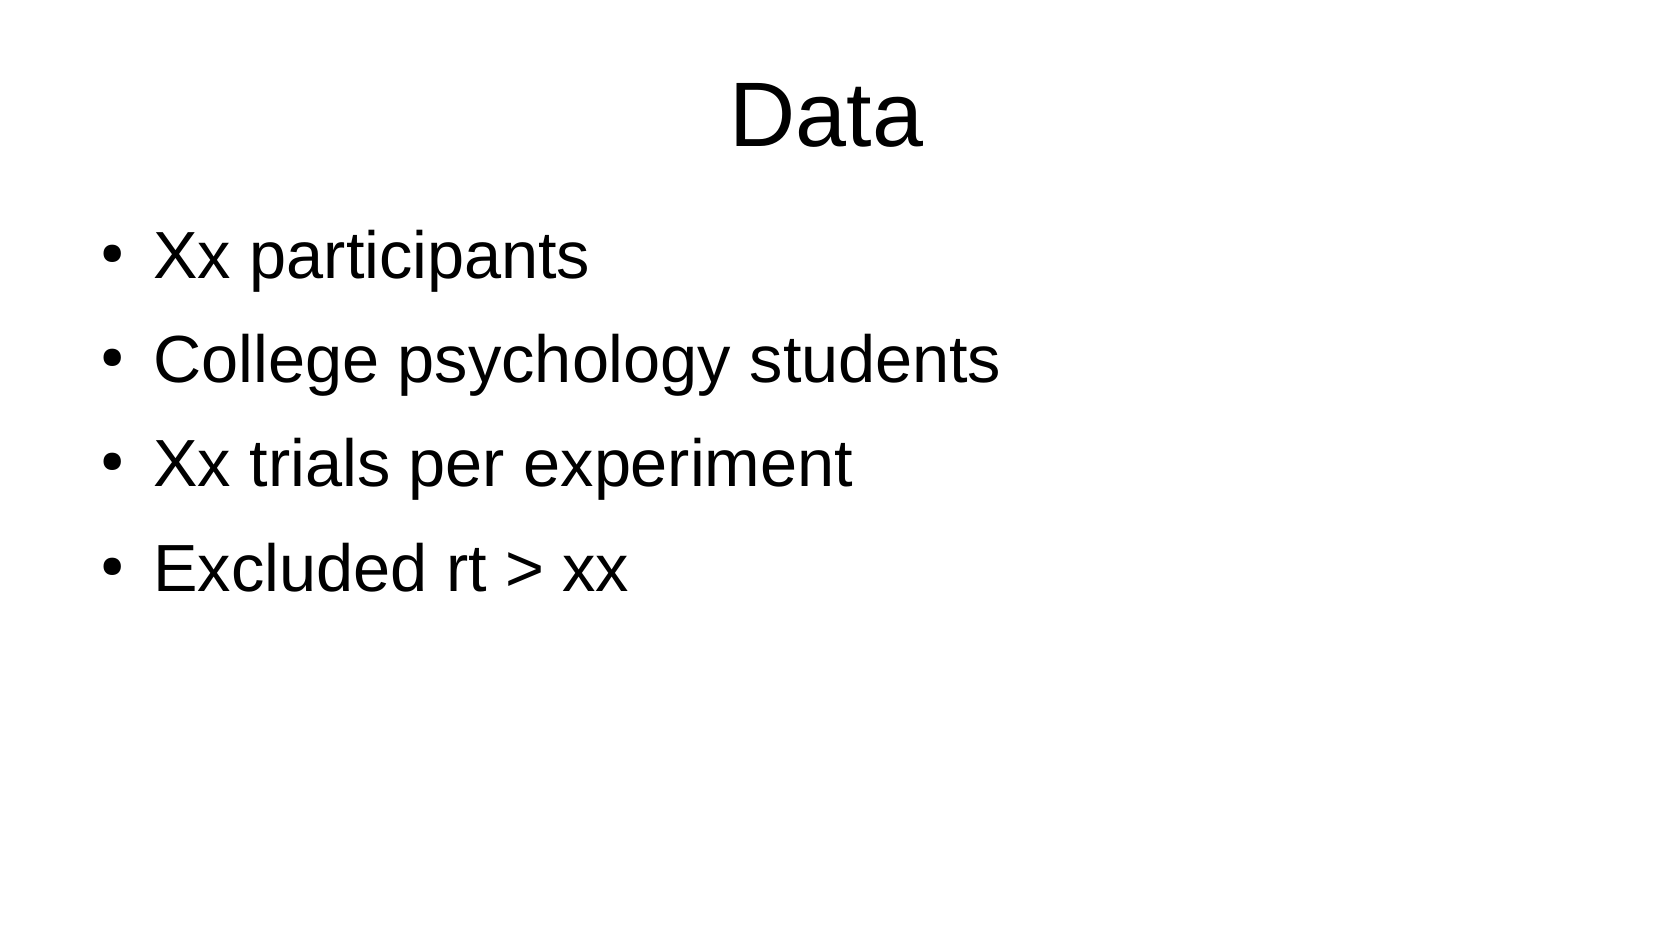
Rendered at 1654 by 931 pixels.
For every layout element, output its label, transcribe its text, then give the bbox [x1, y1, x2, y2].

list Xx participants College psychology students Xx trials per experiment Excluded rt > xx [82, 217, 1571, 758]
title Data [82, 37, 1571, 193]
